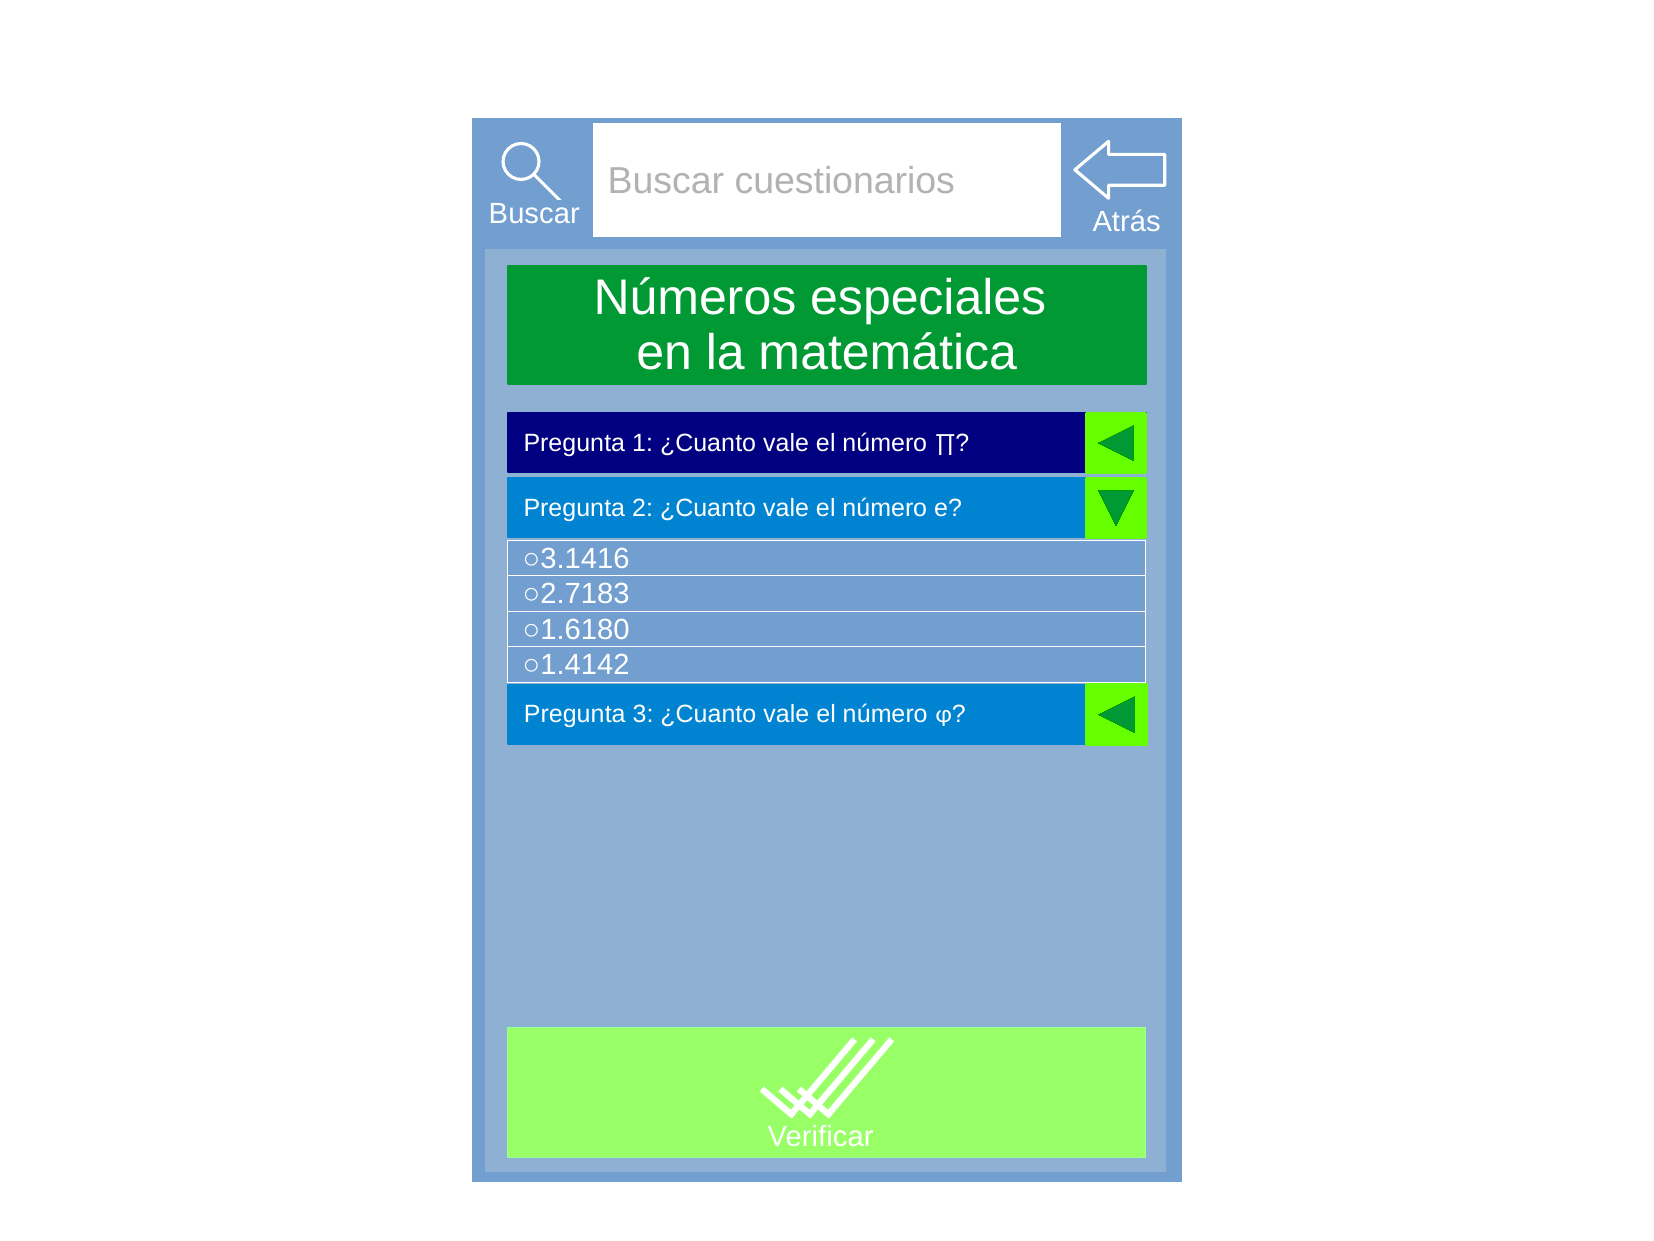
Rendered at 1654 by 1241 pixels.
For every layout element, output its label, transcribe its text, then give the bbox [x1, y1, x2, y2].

text_box Números especiales en la matemática [507, 265, 1146, 384]
text_box Buscar [485, 201, 584, 225]
text_box Buscar cuestionarios [590, 121, 1063, 240]
text_box [472, 118, 1182, 1182]
text_box ○1.4142 [507, 646, 1146, 683]
text_box Atrás [1074, 209, 1179, 233]
text_box Pregunta 3: ¿Cuanto vale el número φ? [508, 685, 1086, 745]
text_box Pregunta 1: ¿Cuanto vale el número ∏? [507, 413, 1086, 473]
text_box ○3.1416 [507, 540, 1146, 575]
text_box ○1.6180 [507, 611, 1146, 646]
text_box Pregunta 2: ¿Cuanto vale el número e? [507, 478, 1086, 538]
text_box ○2.7183 [507, 575, 1146, 611]
text_box Verificar [732, 1116, 910, 1157]
